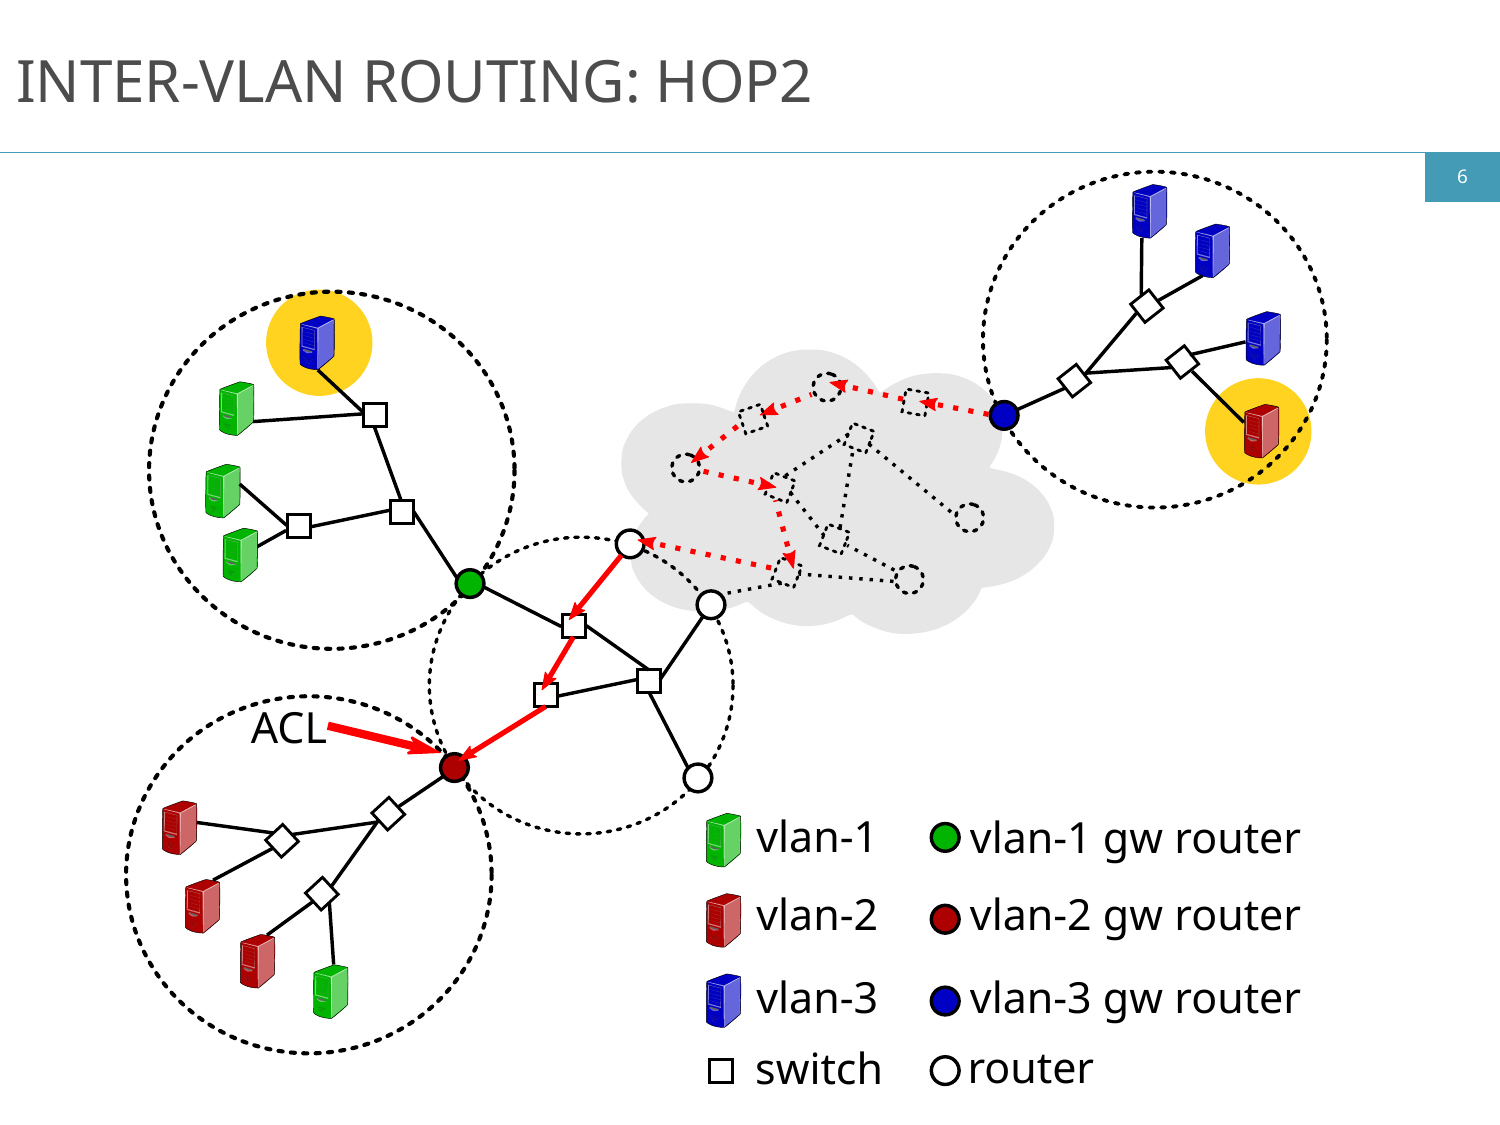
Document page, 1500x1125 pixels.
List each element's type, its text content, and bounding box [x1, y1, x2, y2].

title INTER-VLAN ROUTING: HOP2 [15, 27, 1366, 132]
picture [124, 169, 1329, 1087]
